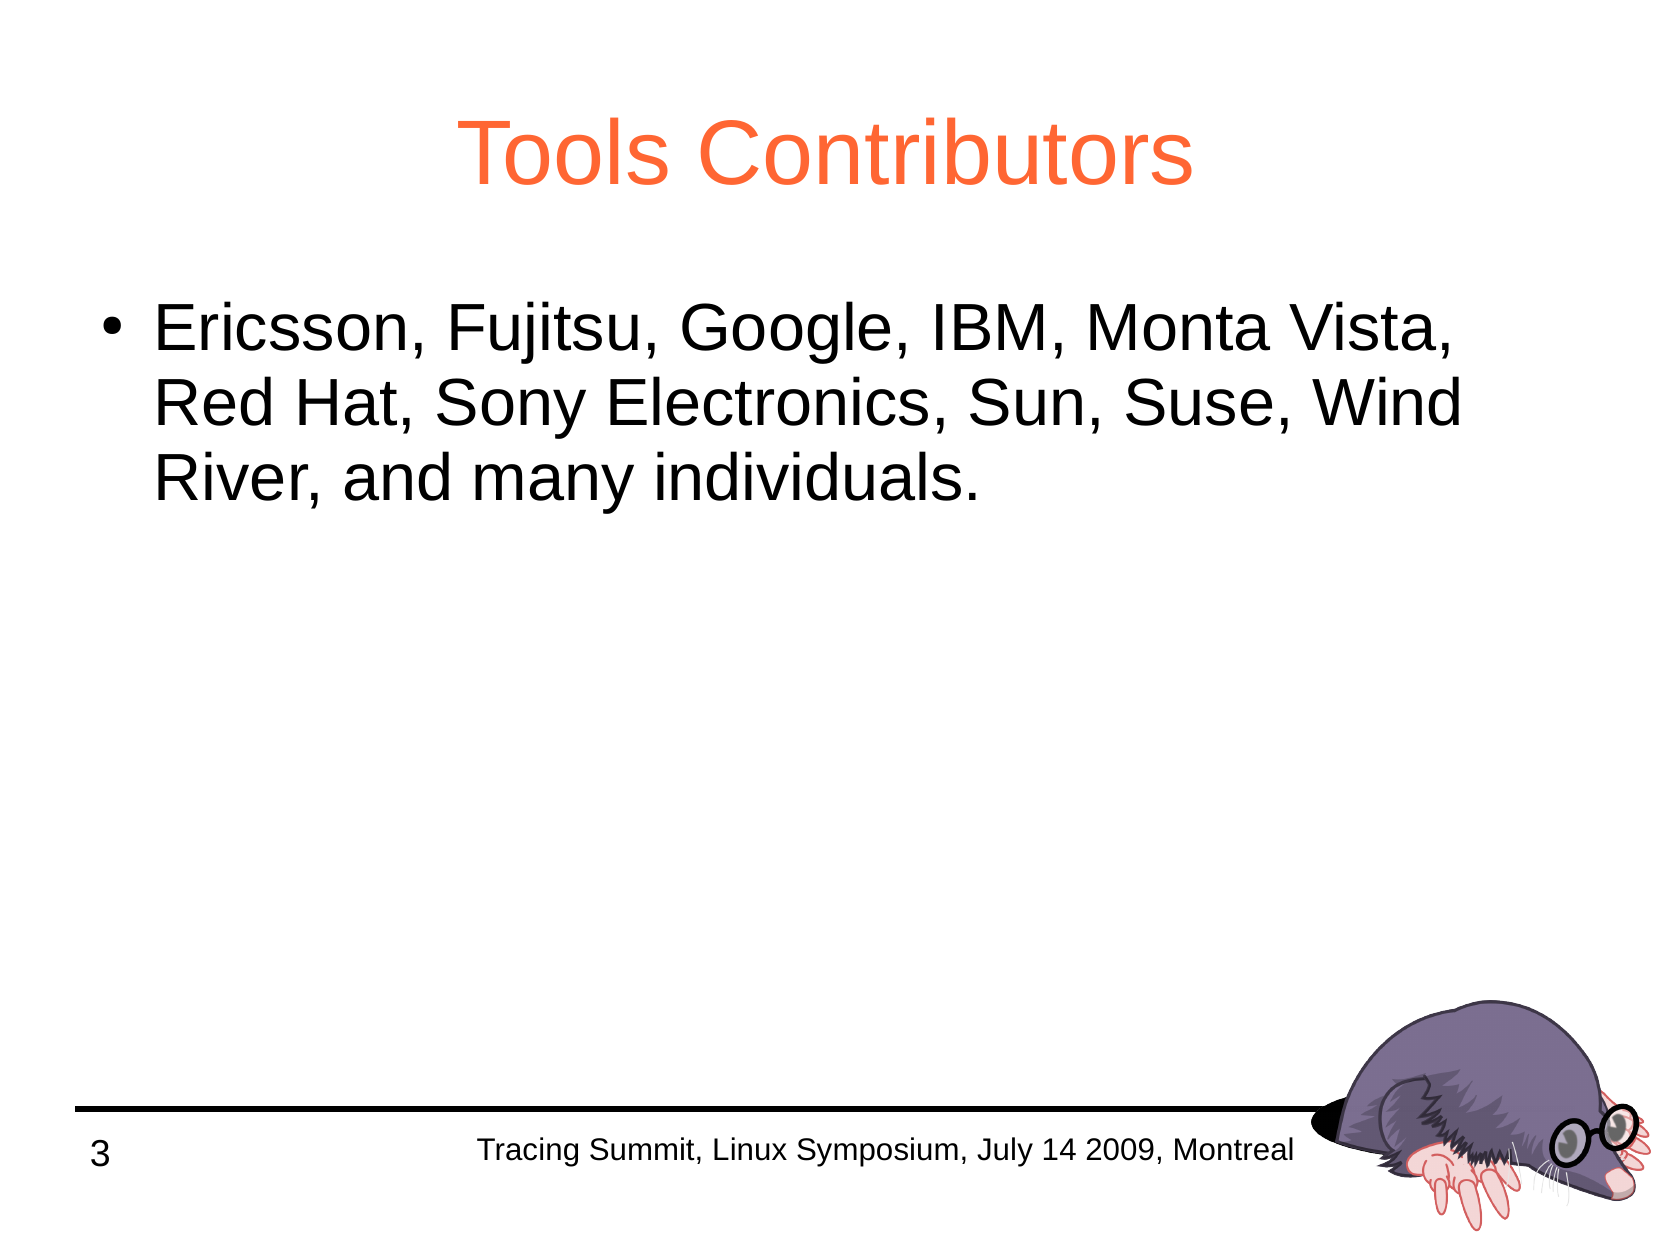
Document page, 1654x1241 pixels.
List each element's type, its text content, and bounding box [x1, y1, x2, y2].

picture [1311, 1000, 1651, 1241]
title Tools Contributors [82, 56, 1571, 250]
list Ericsson, Fujitsu, Google, IBM, Monta Vista, Red Hat, Sony Electronics, Sun, Suse, Wind River, and many individuals. [82, 290, 1571, 1109]
